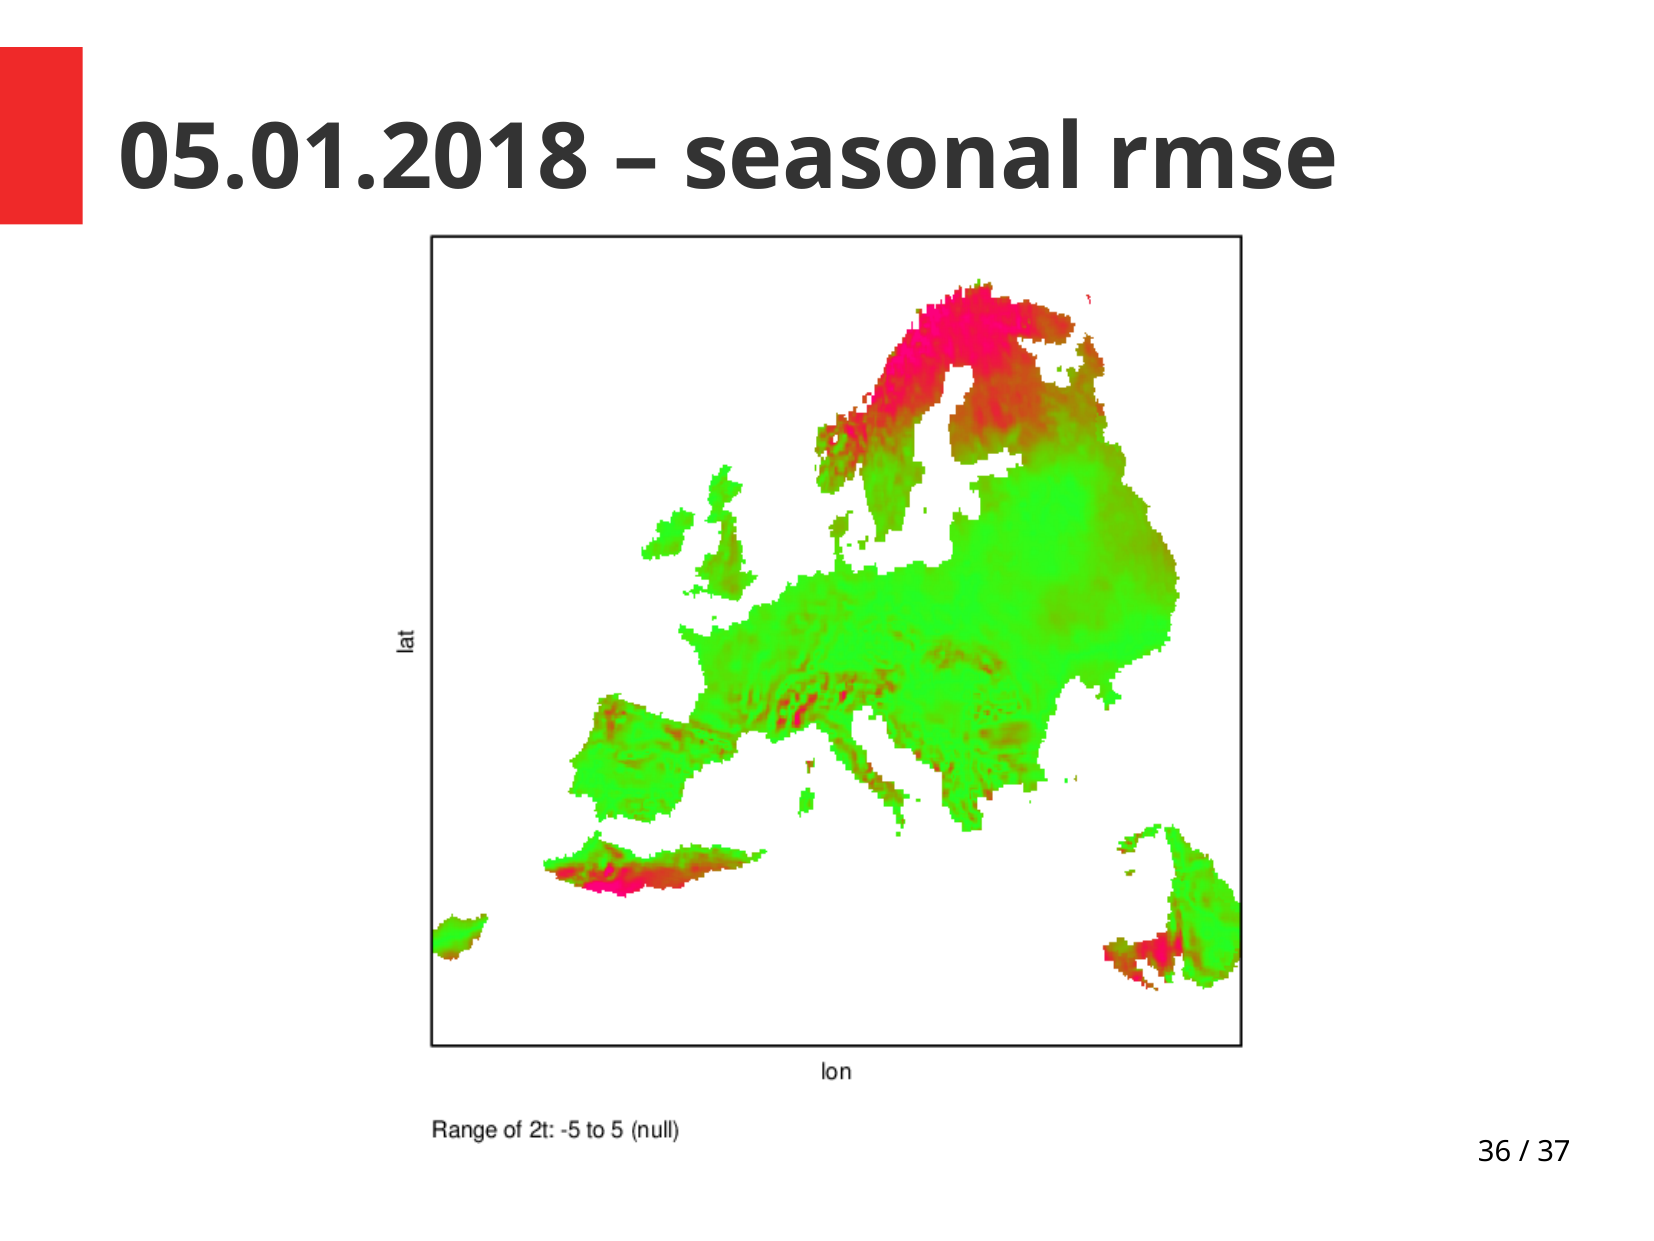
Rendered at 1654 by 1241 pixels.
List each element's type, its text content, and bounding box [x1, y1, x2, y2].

title 05.01.2018 – seasonal rmse [118, 49, 1571, 257]
picture [375, 224, 1255, 1144]
